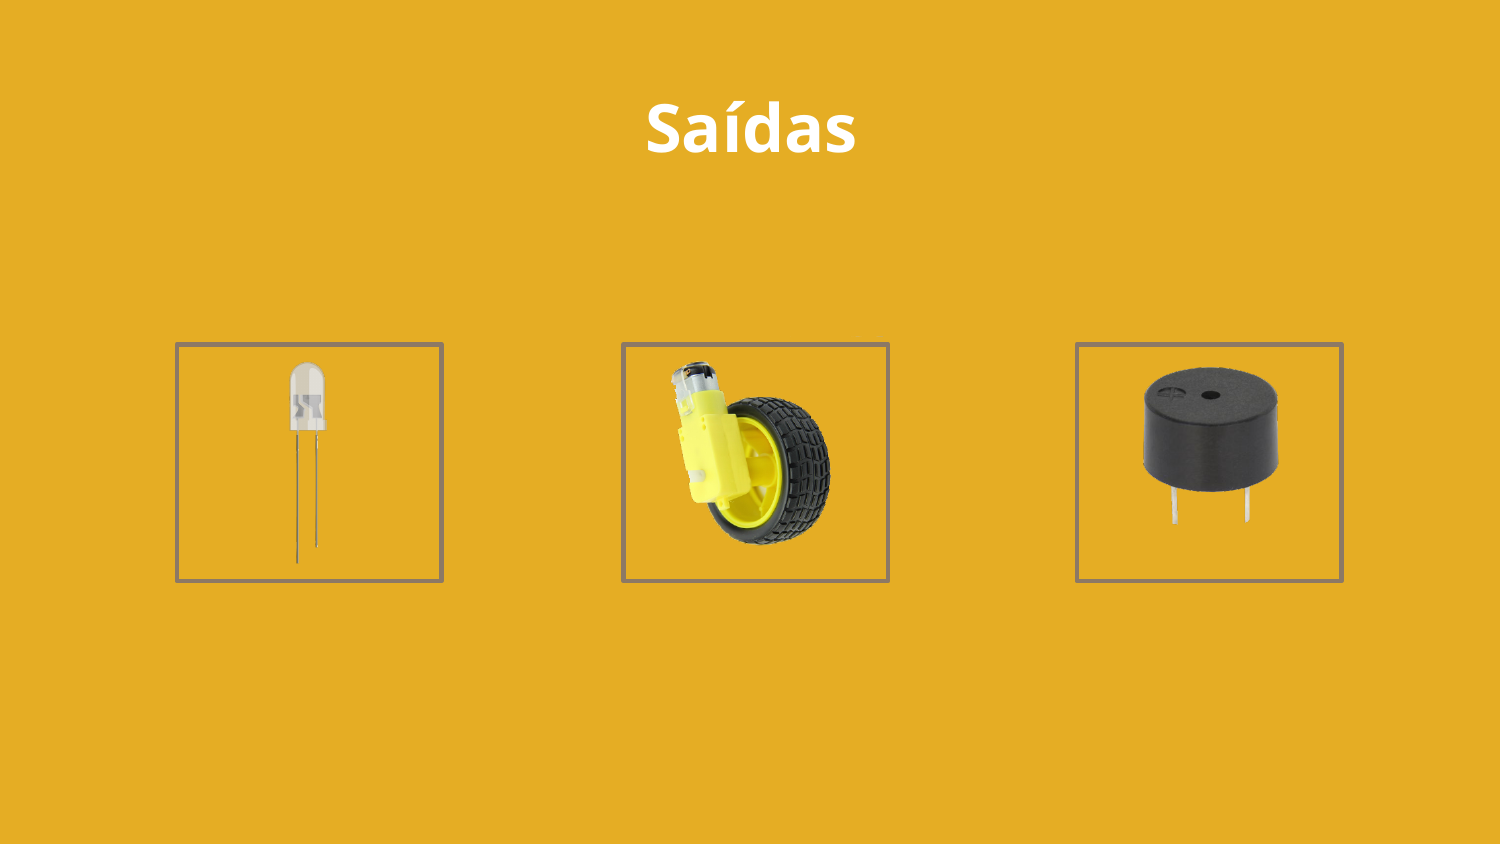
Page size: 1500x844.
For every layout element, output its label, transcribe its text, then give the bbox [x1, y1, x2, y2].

picture [1090, 335, 1328, 573]
picture [617, 336, 883, 572]
picture [249, 357, 369, 572]
title Saídas [77, 71, 1427, 198]
